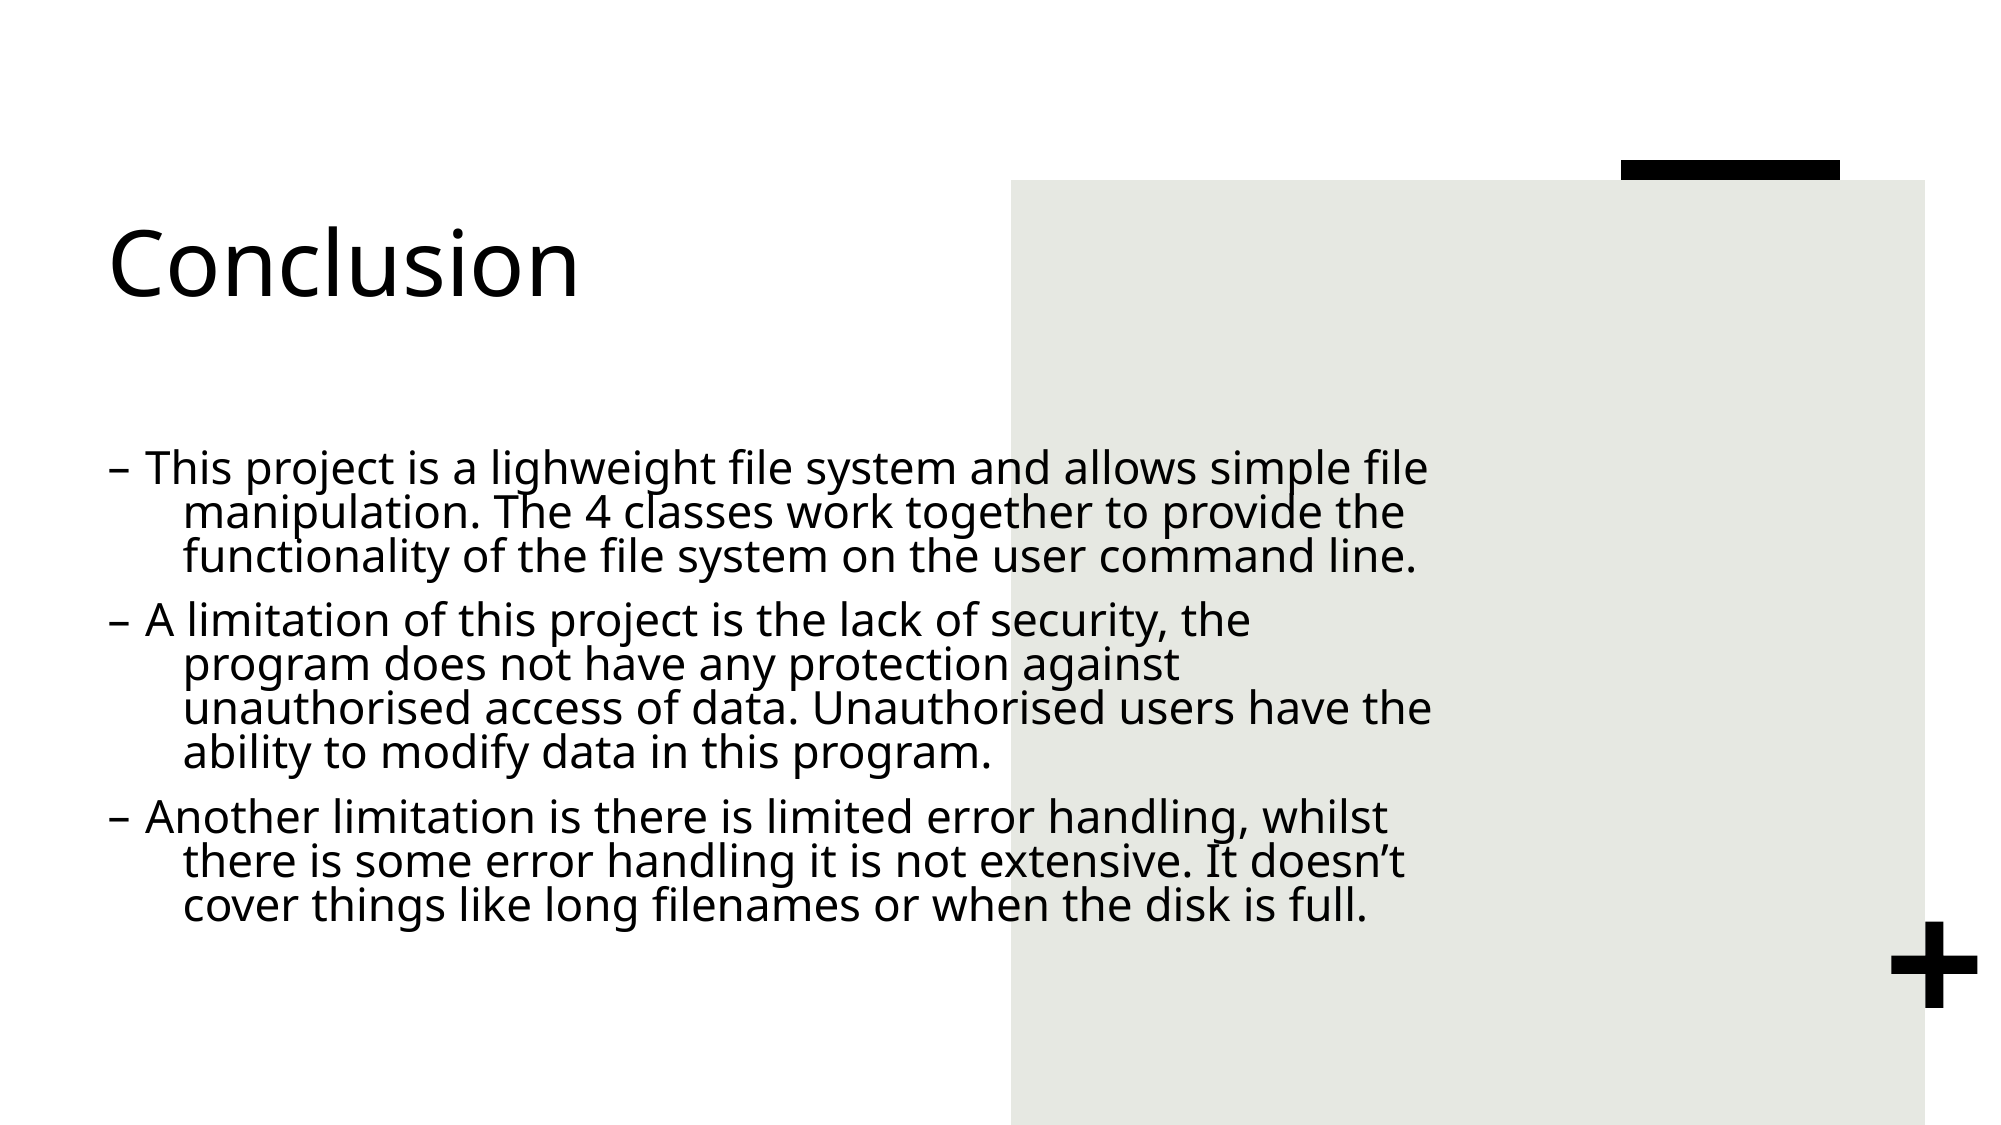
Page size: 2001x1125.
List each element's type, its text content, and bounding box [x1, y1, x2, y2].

title Conclusion [92, 197, 1449, 435]
list This project is a lighweight file system and allows simple file manipulation. The 4 classes work together to provide the functionality of the file system on the user command line. A limitation of this project is the lack of security, the program does not have any protection against unauthorised access of data. Unauthorised users have the ability to modify data in this program. Another limitation is there is limited error handling, whilst there is some error handling it is not extensive. It doesn’t cover things like long filenames or when the disk is full. [92, 441, 1449, 965]
